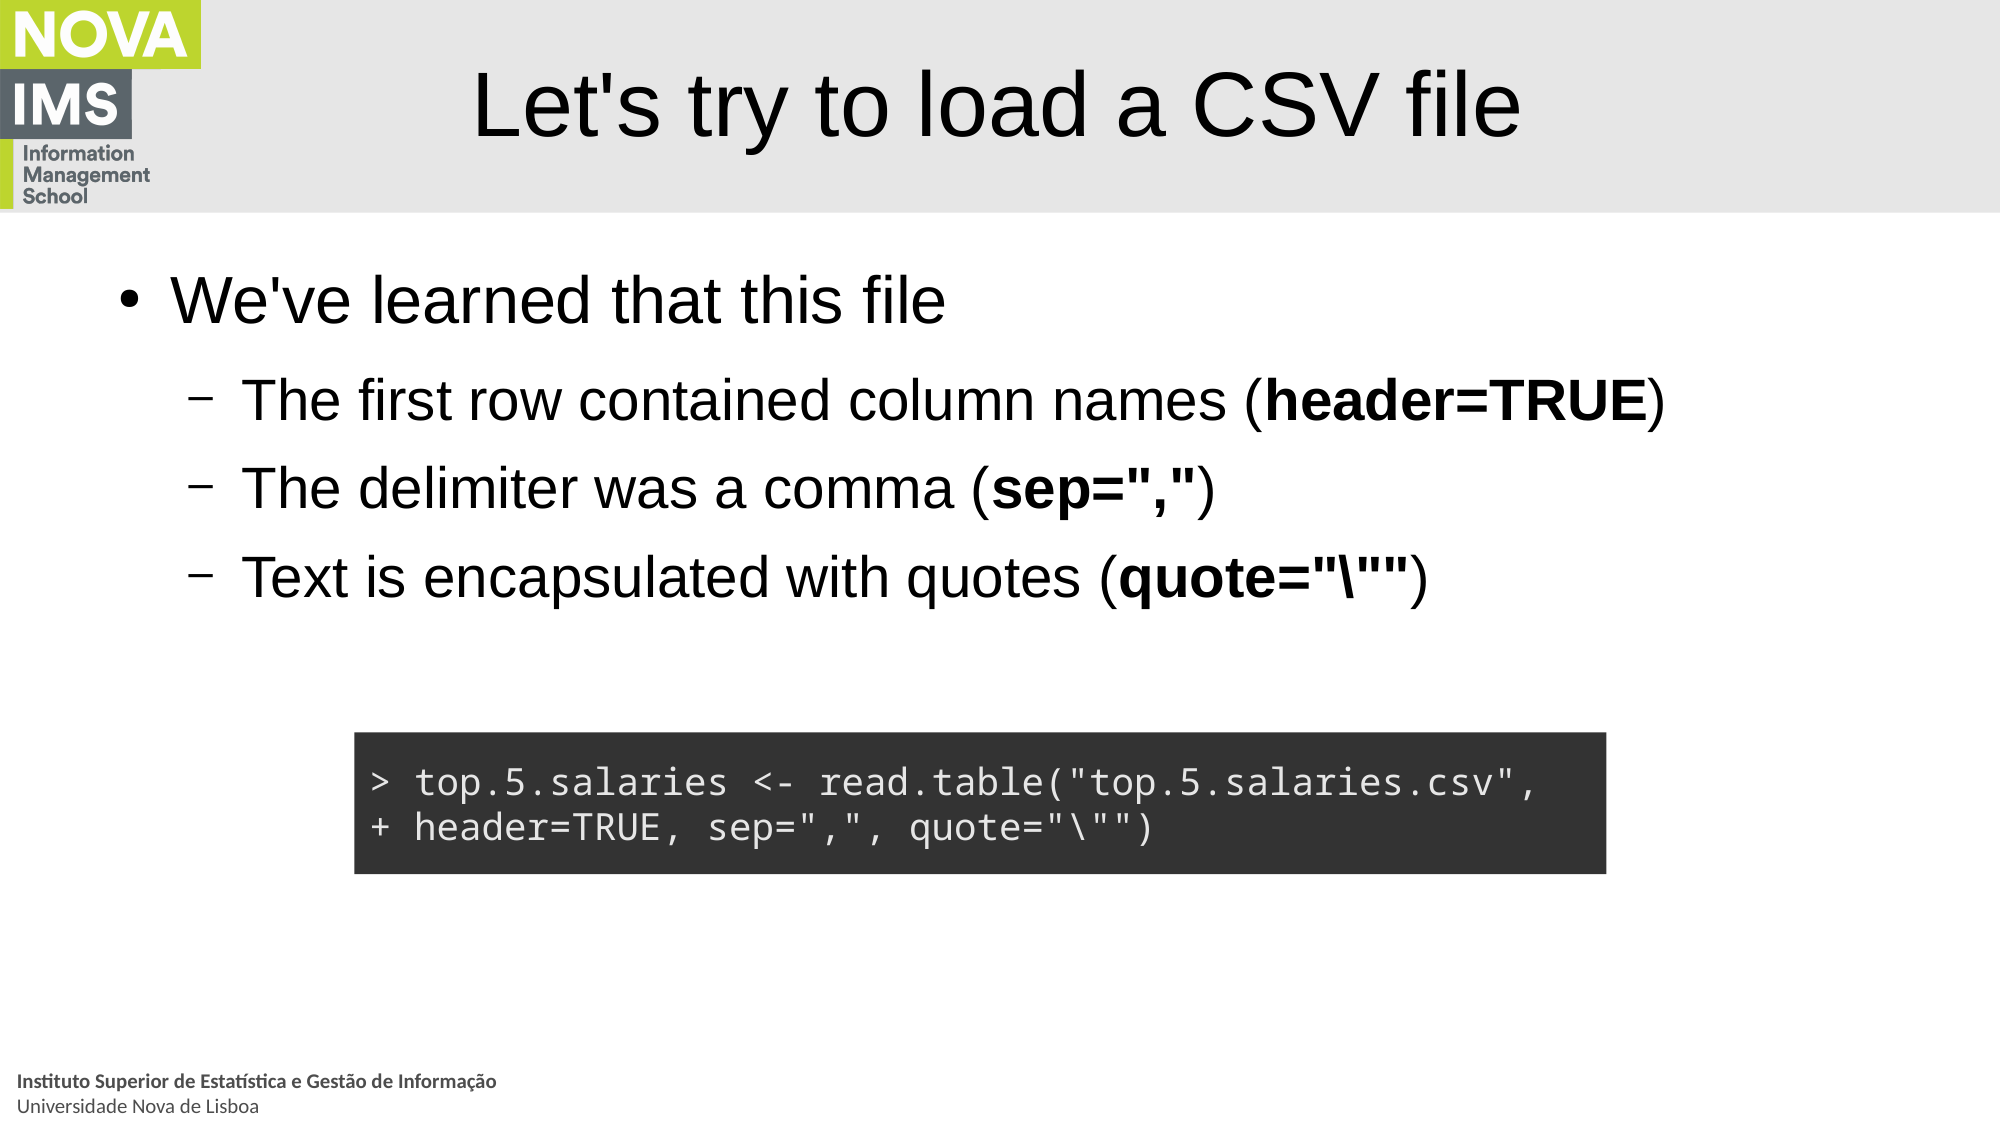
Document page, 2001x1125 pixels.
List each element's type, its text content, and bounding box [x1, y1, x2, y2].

picture [0, 0, 201, 209]
title Let's try to load a CSV file [94, 19, 1902, 189]
text_box > top.5.salaries <- read.table("top.5.salaries.csv", + header=TRUE, sep=",", quote="\"") [354, 732, 1607, 875]
list We've learned that this file The first row contained column names (header=TRUE) The delimiter was a comma (sep=",") Text is encapsulated with quotes (quote="\"") [99, 263, 1900, 916]
